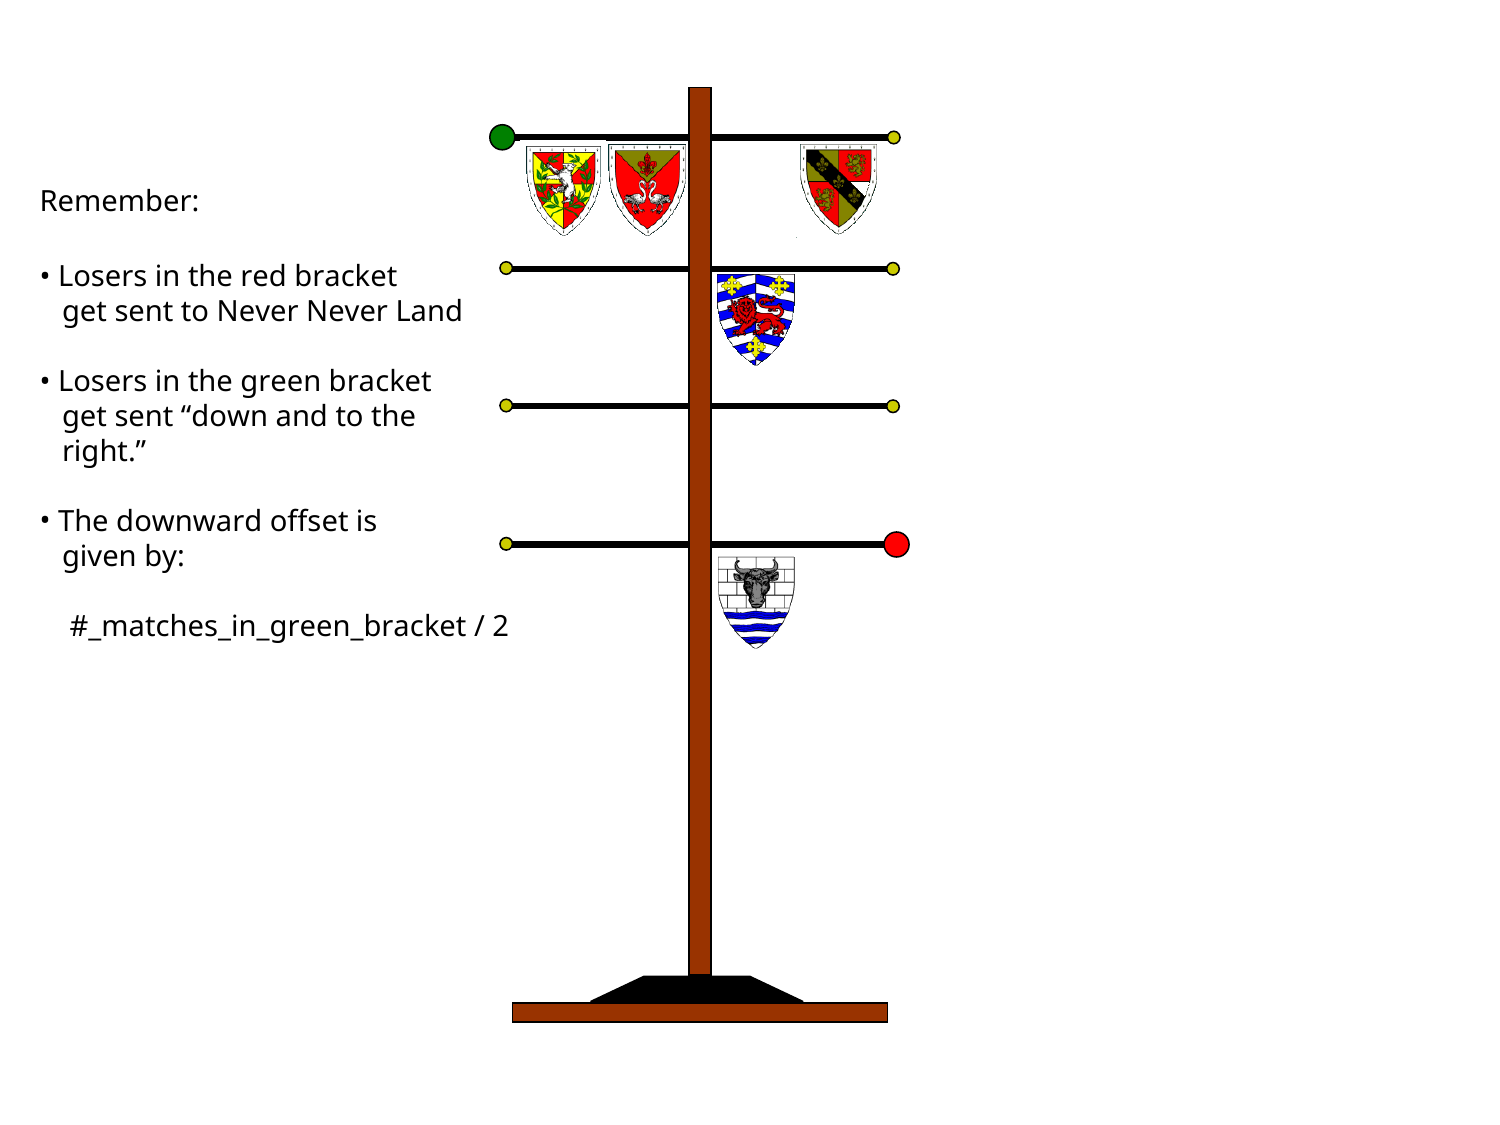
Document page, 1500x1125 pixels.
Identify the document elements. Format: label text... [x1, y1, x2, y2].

text_box [884, 531, 910, 558]
text_box [489, 124, 515, 150]
text_box [590, 87, 804, 1002]
picture [713, 272, 799, 372]
picture [520, 140, 688, 241]
text_box Remember: Losers in the red bracket get sent to Never Never Land Losers in the green bracket get sent “down and to the right.” The downward offset is given by: #_matches_in_green_bracket / 2 [24, 174, 525, 685]
text_box [886, 262, 900, 276]
picture [796, 141, 881, 238]
text_box [887, 131, 901, 144]
text_box [886, 399, 900, 413]
picture [713, 552, 801, 654]
text_box [512, 1003, 888, 1022]
